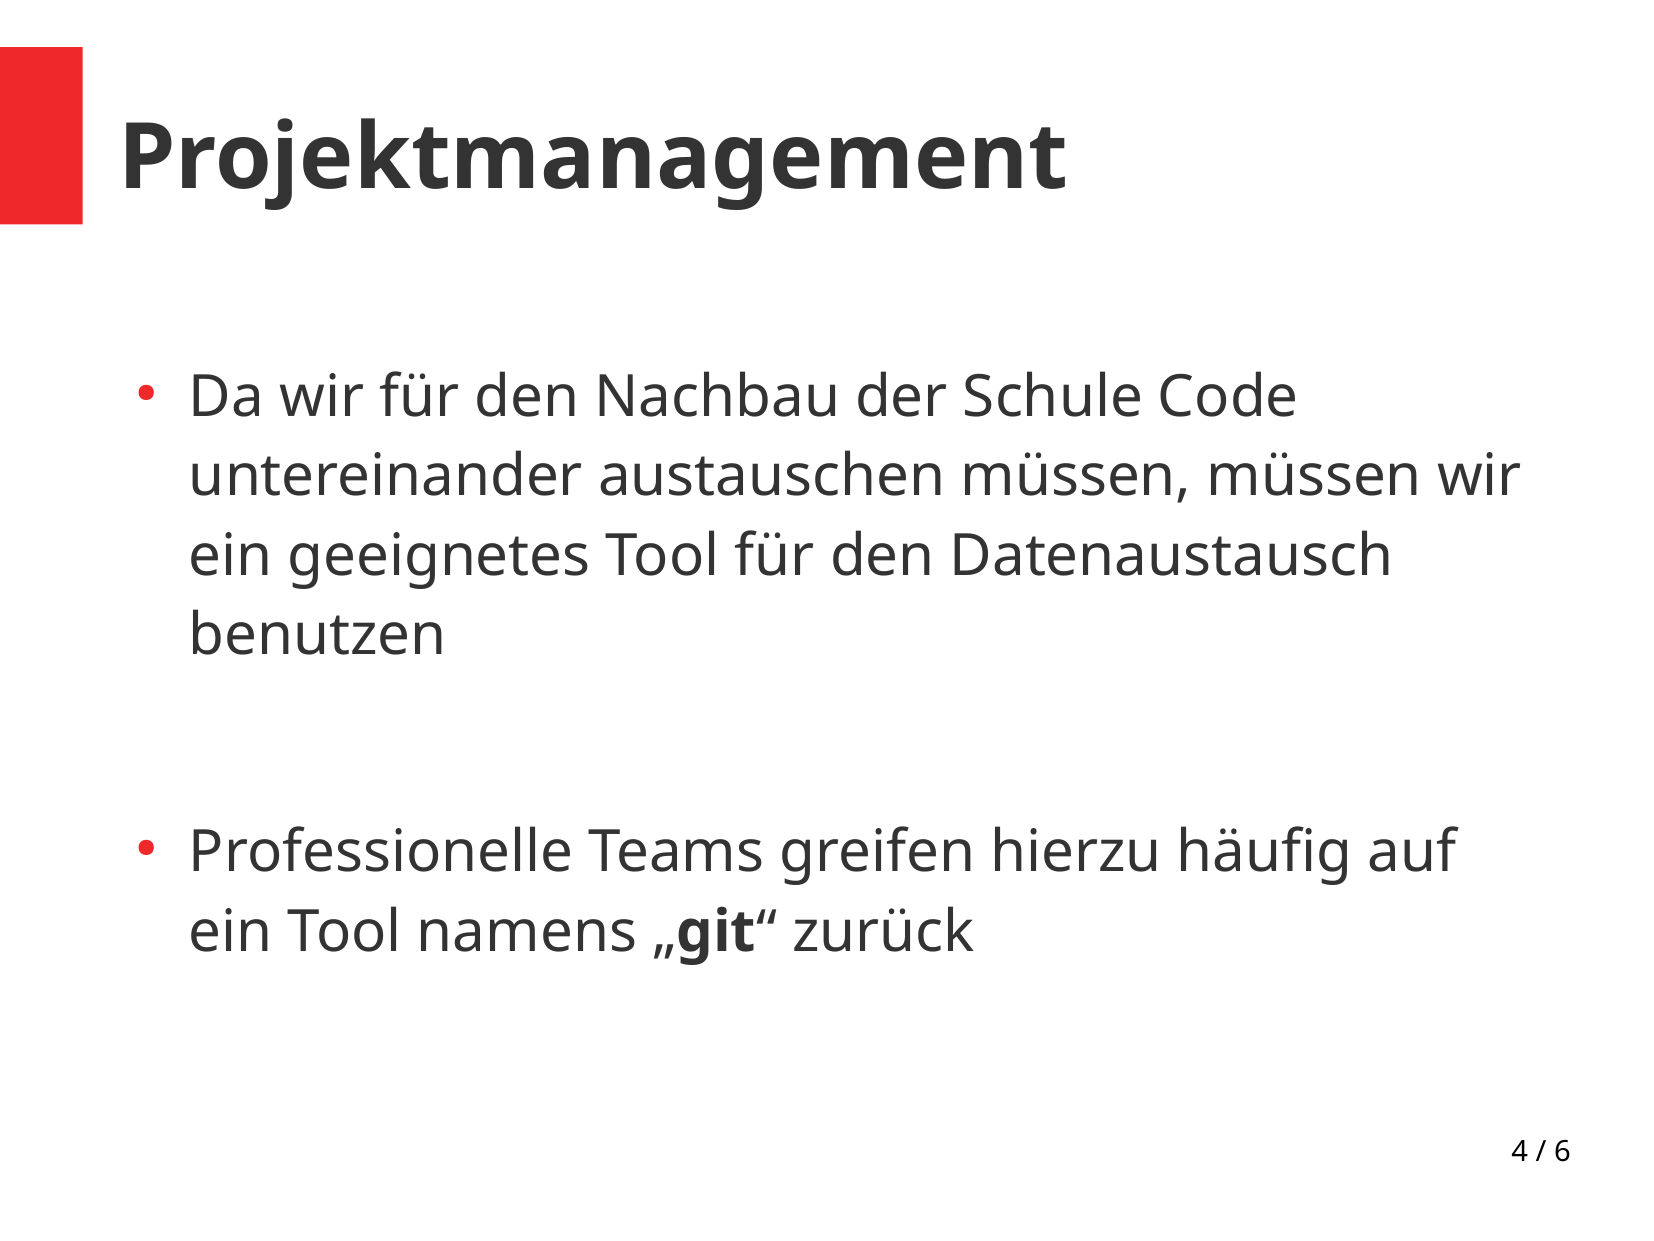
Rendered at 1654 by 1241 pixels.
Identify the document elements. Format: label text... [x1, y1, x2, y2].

title Projektmanagement [118, 49, 1571, 257]
list Da wir für den Nachbau der Schule Code untereinander austauschen müssen, müssen wir ein geeignetes Tool für den Datenaustausch benutzen Professionelle Teams greifen hierzu häufig auf ein Tool namens „git“ zurück [118, 354, 1536, 1074]
